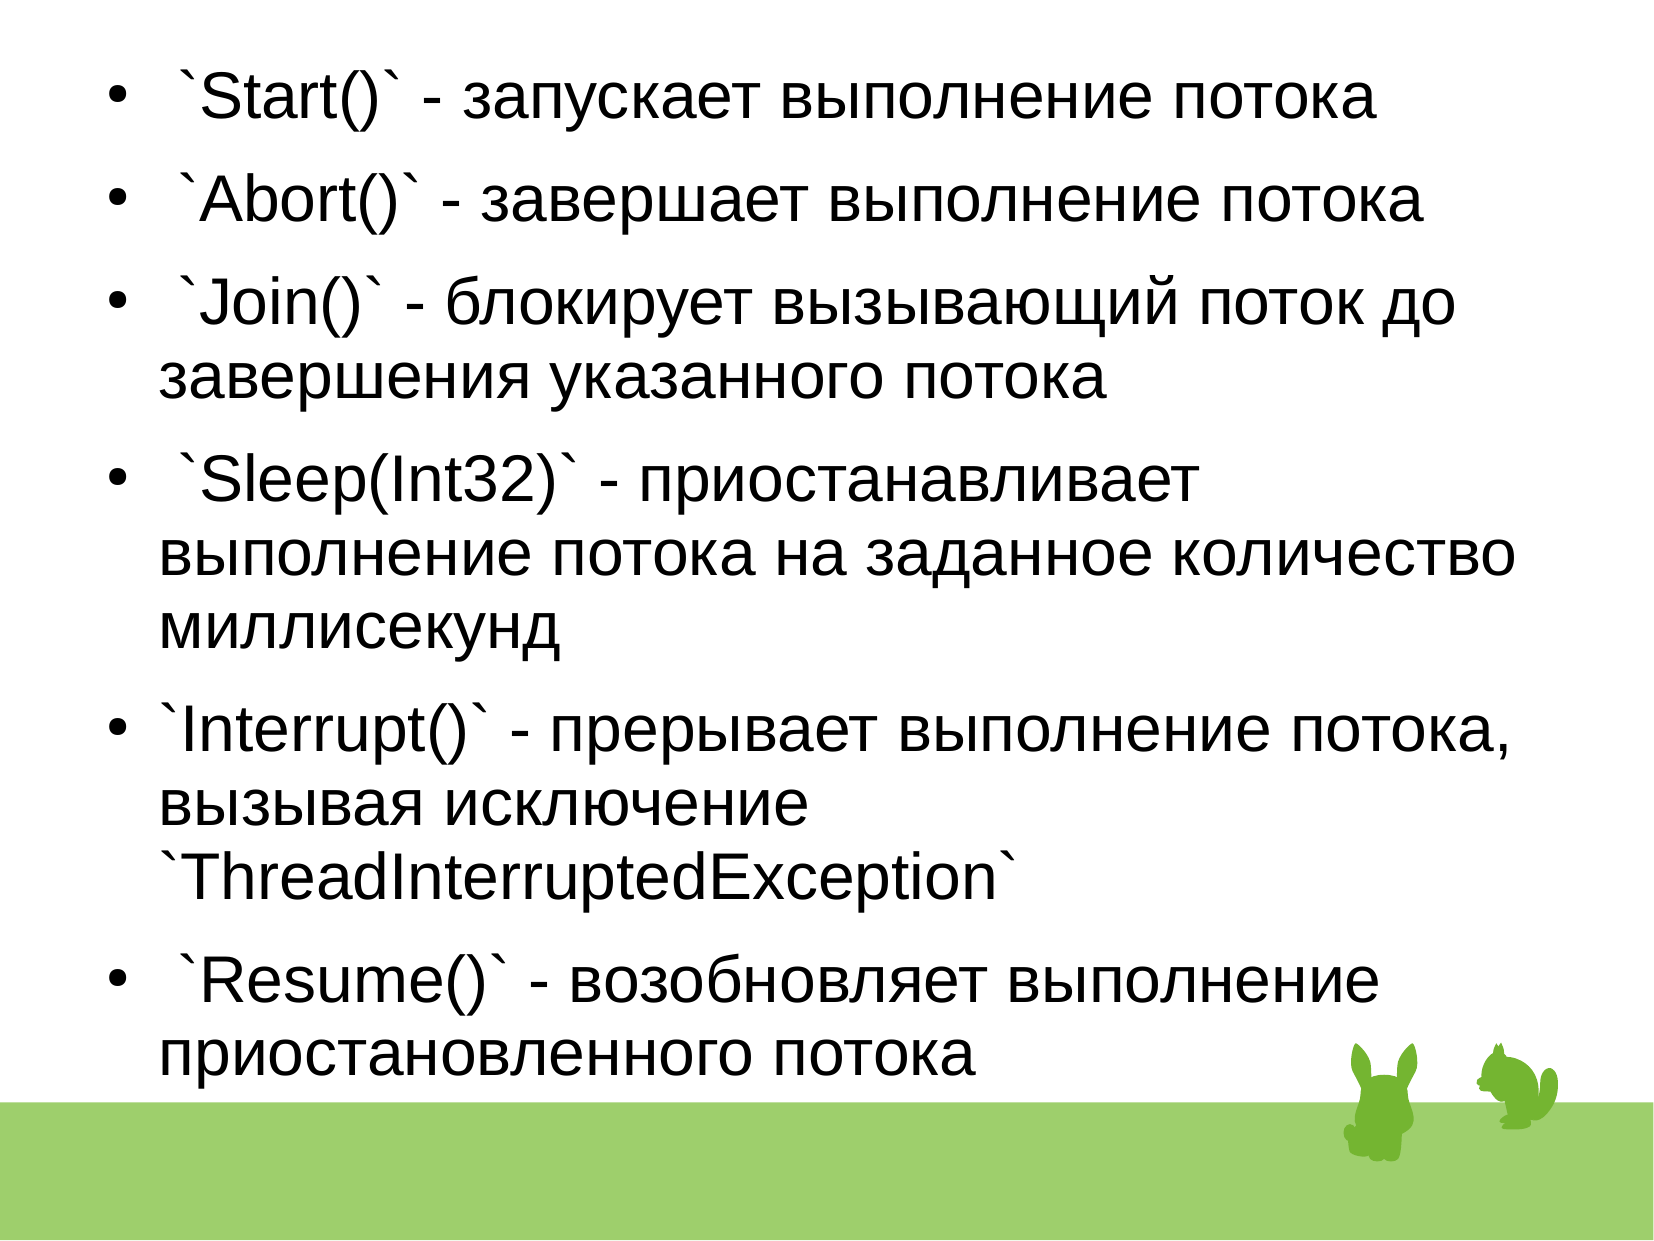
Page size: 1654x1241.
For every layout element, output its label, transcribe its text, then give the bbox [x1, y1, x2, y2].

list `Start()` - запускает выполнение потока `Abort()` - завершает выполнение потока `Join()` - блокирует вызывающий поток до завершения указанного потока `Sleep(Int32)` - приостанавливает выполнение потока на заданное количество миллисекунд `Interrupt()` - прерывает выполнение потока, вызывая исключение `ThreadInterruptedException` `Resume()` - возобновляет выполнение приостановленного потока [88, 59, 1565, 1093]
